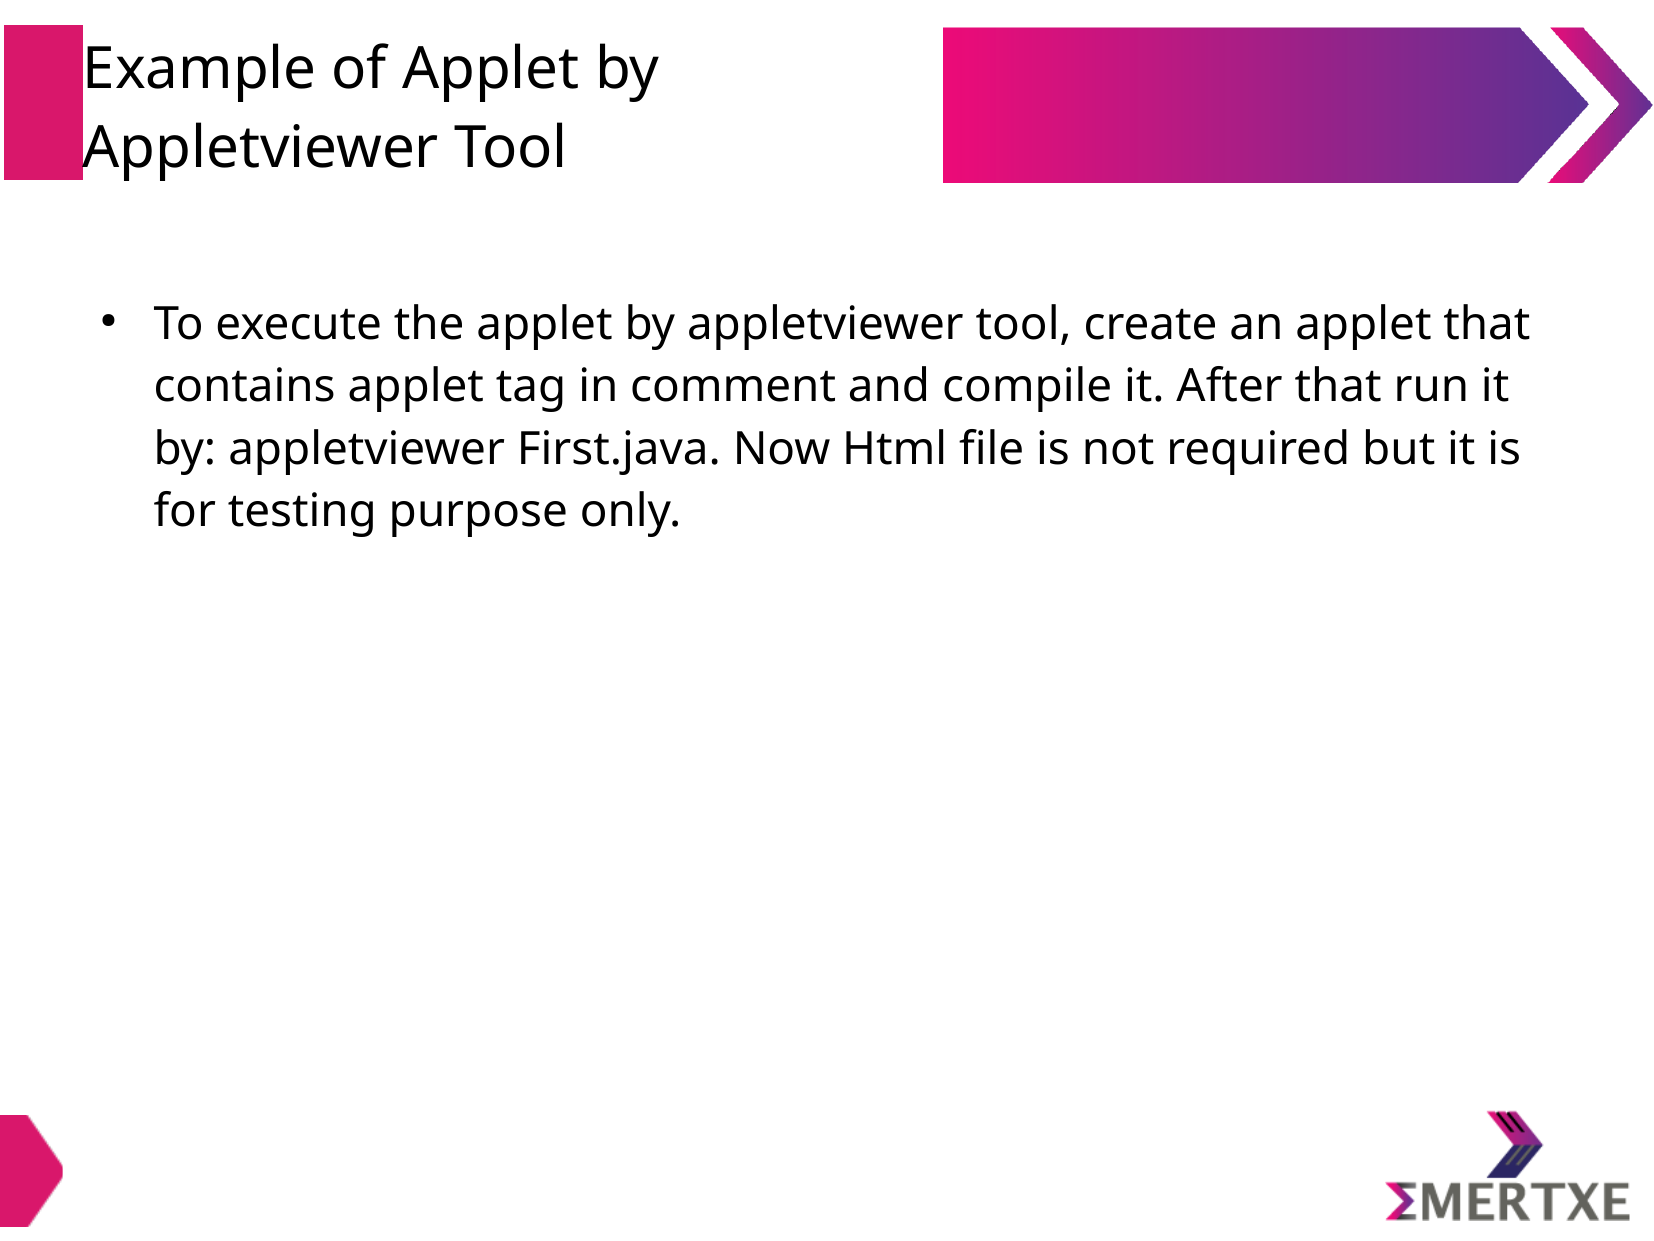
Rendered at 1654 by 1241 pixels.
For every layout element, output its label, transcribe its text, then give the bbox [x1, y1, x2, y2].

picture [1385, 1107, 1631, 1221]
list To execute the applet by appletviewer tool, create an applet that contains applet tag in comment and compile it. After that run it by: appletviewer First.java. Now Html file is not required but it is for testing purpose only. [82, 290, 1571, 1010]
title Example of Applet by Appletviewer Tool [82, 2, 1571, 210]
picture [1571, 27, 1653, 183]
